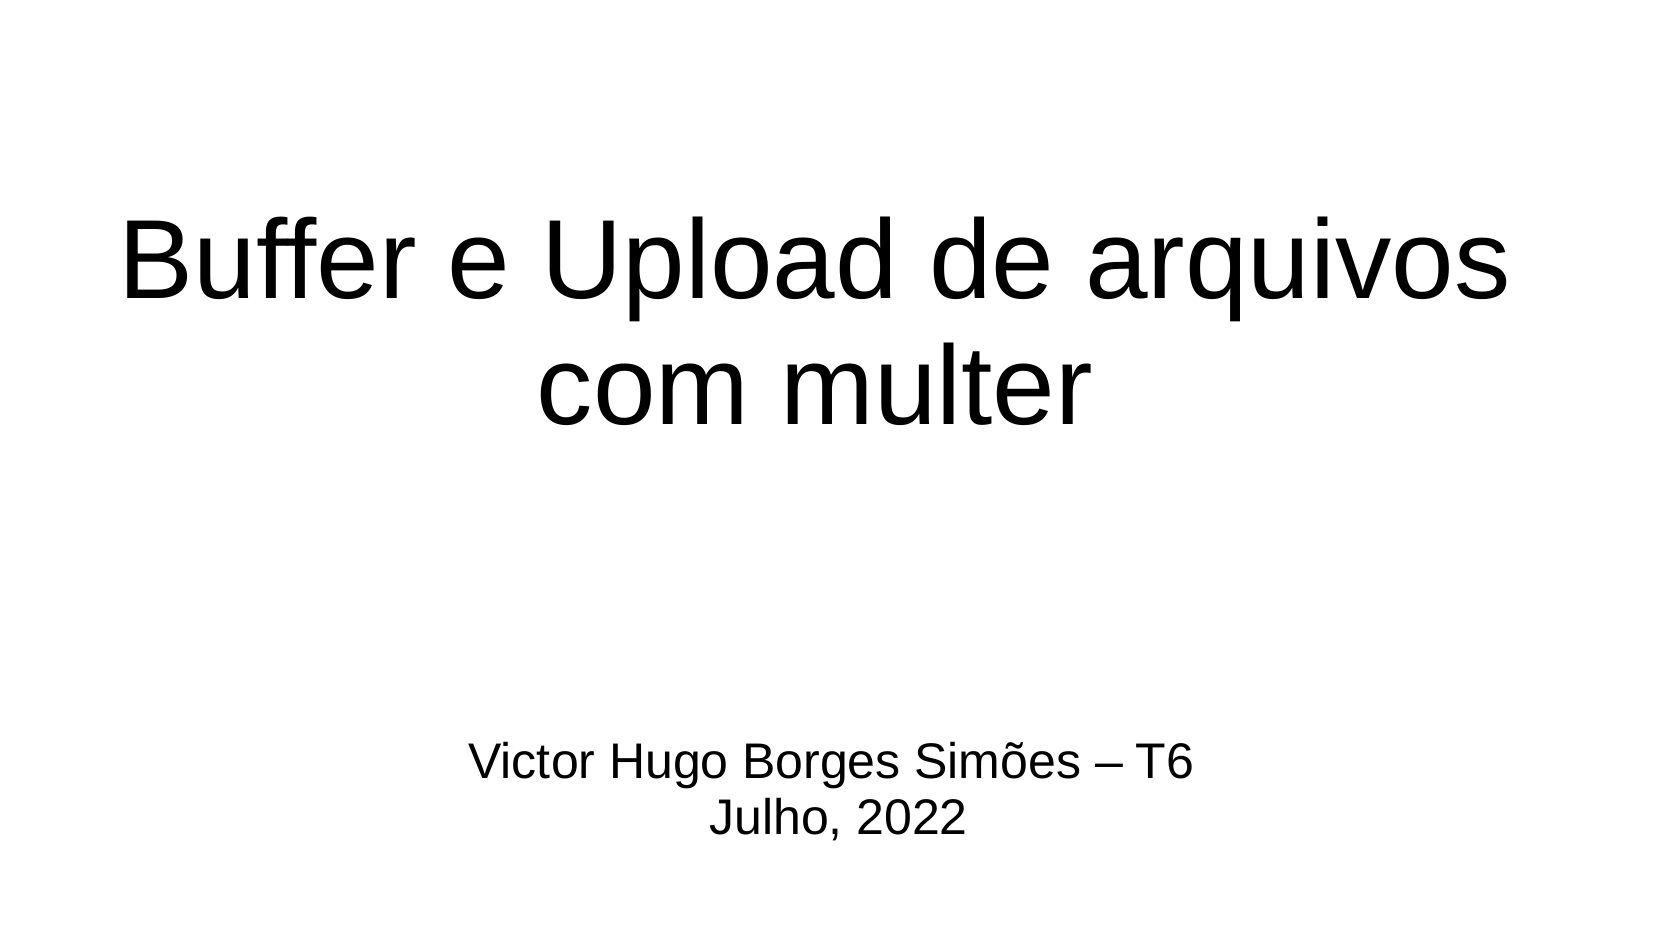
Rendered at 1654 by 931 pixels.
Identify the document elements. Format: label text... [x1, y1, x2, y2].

title Buffer e Upload de arquivos com multer [70, 197, 1559, 449]
subtitle Victor Hugo Borges Simões – T6 Julho, 2022 [94, 519, 1583, 931]
